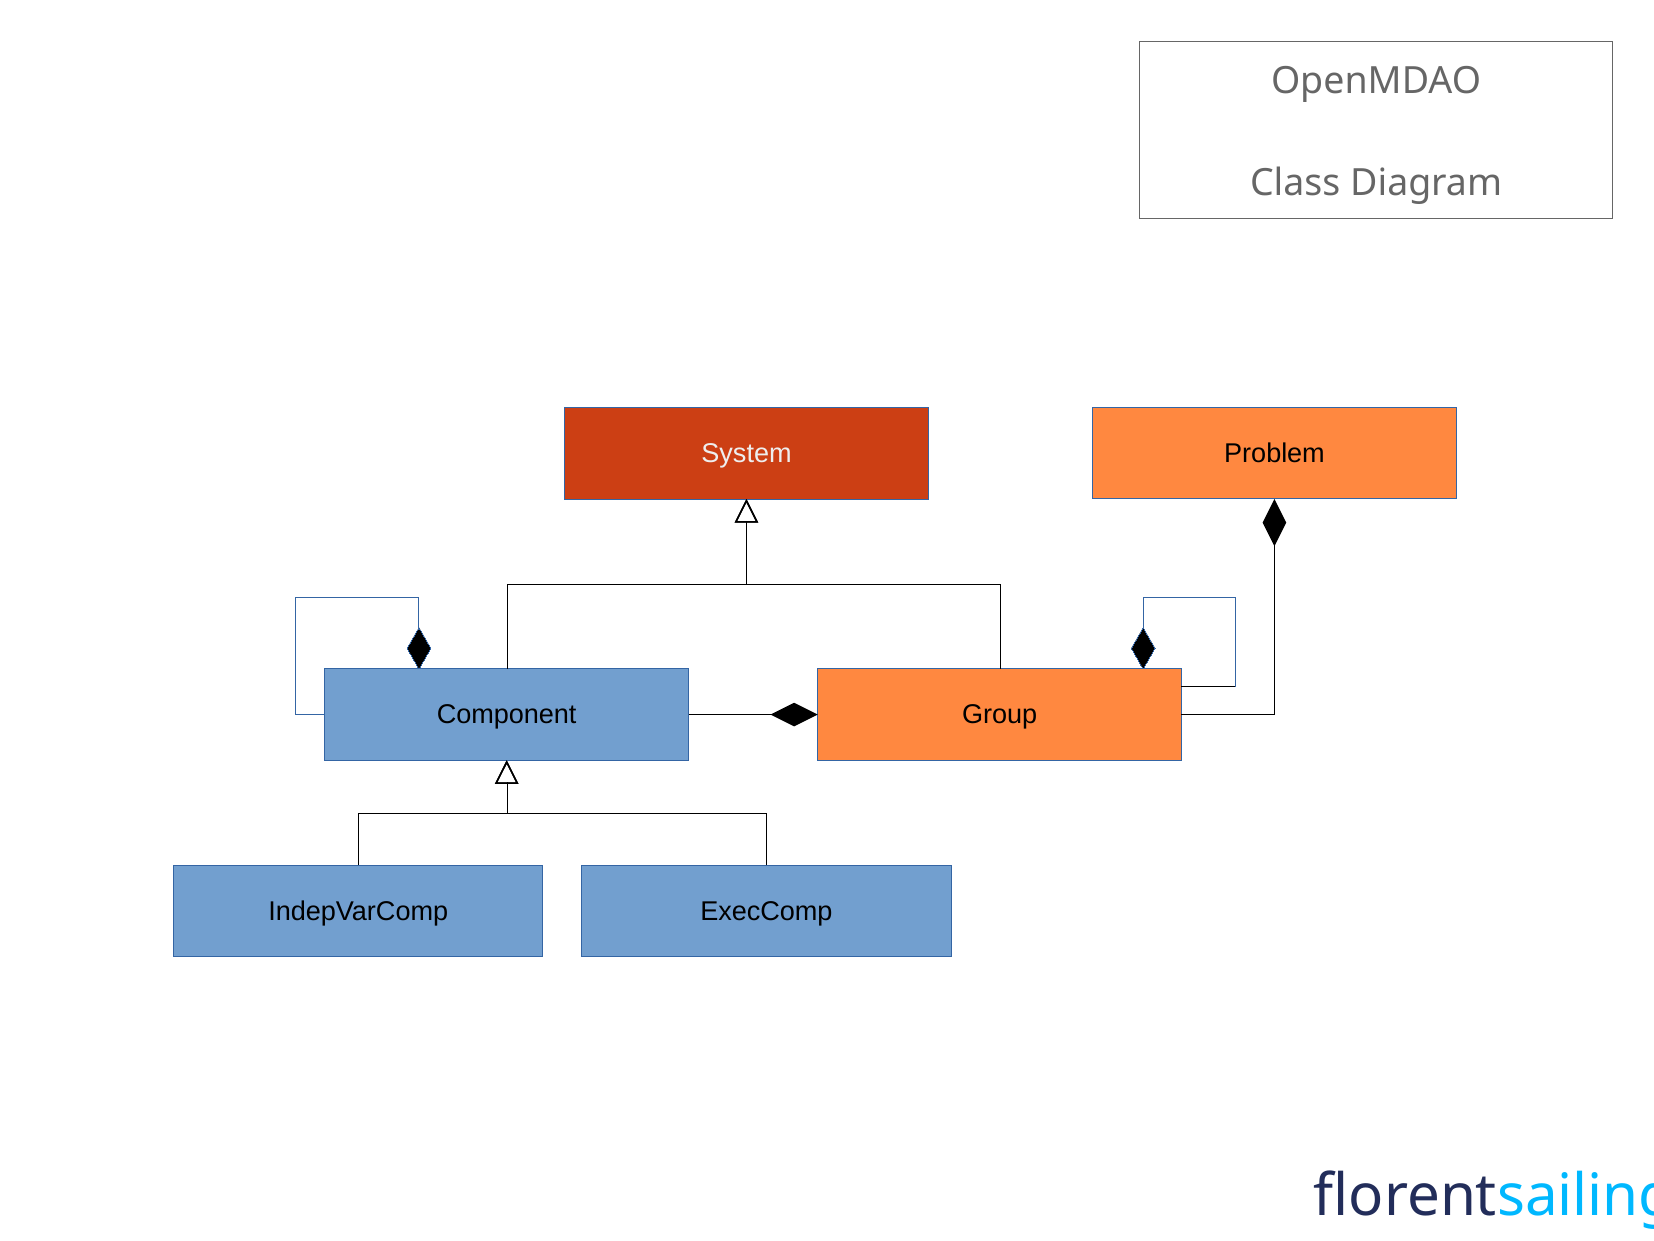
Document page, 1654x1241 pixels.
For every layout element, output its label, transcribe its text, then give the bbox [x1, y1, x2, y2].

text_box ExecComp [581, 865, 952, 957]
text_box Group [817, 668, 1182, 761]
text_box [407, 627, 431, 669]
text_box Component [324, 668, 689, 761]
text_box IndepVarComp [173, 865, 543, 957]
text_box Problem [1092, 407, 1457, 499]
text_box System [564, 407, 929, 500]
text_box florentsailing [1299, 1145, 1637, 1224]
text_box OpenMDAO Class Diagram [1139, 41, 1613, 219]
text_box [1131, 627, 1156, 669]
